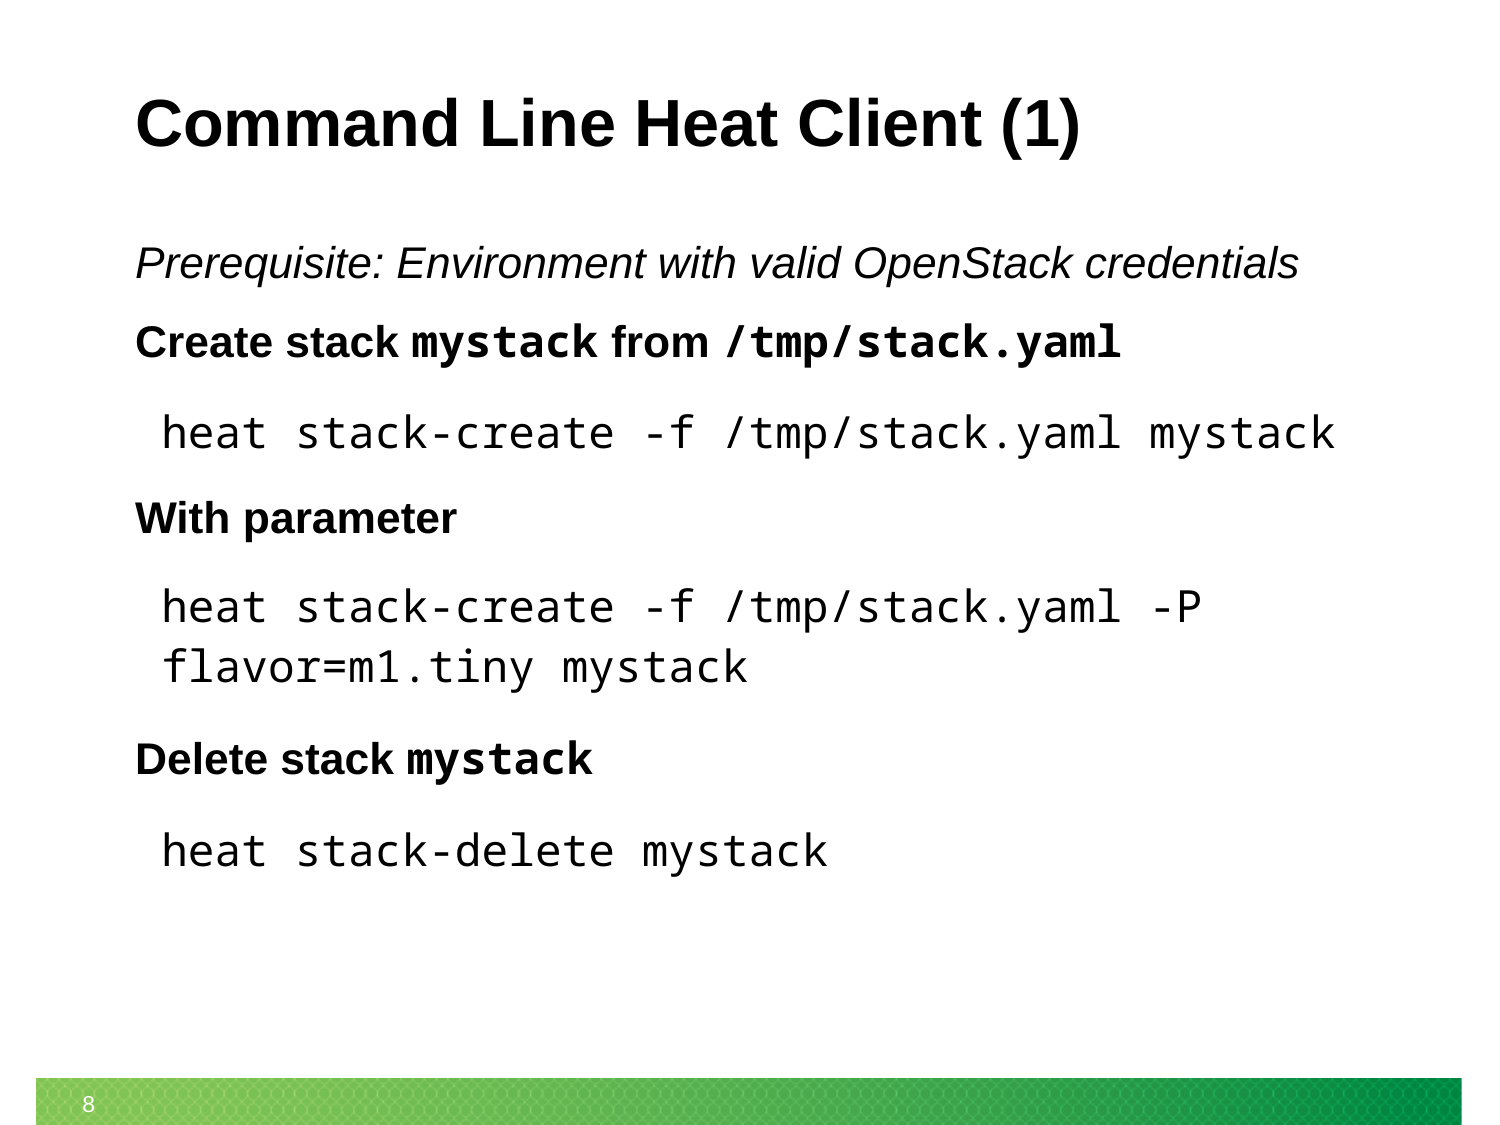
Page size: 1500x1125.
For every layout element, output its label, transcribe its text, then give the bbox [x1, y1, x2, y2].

picture [36, 1078, 1462, 1125]
title Command Line Heat Client (1) [135, 41, 1372, 204]
list Prerequisite: Environment with valid OpenStack credentials Create stack mystack from /tmp/stack.yaml heat stack-create -f /tmp/stack.yaml mystack With parameter heat stack-create -f /tmp/stack.yaml -P flavor=m1.tiny mystack Delete stack mystack heat stack-delete mystack [135, 238, 1372, 892]
